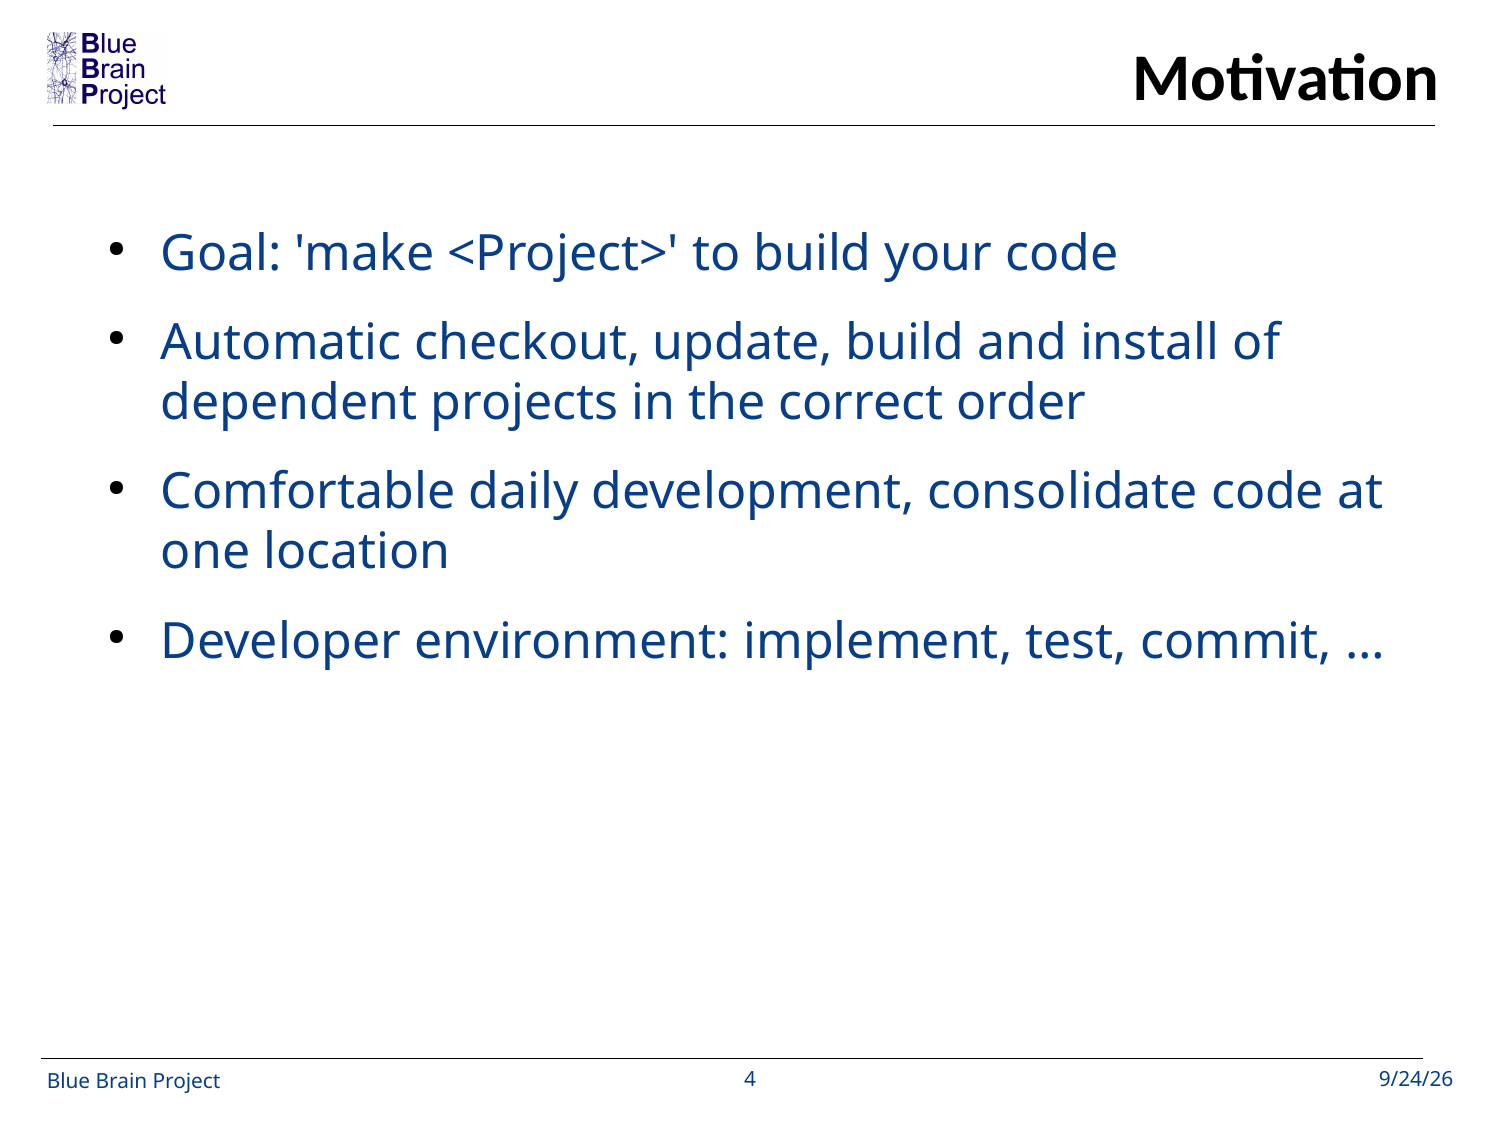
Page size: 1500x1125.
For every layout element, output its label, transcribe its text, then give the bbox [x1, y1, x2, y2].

footer Blue Brain Project [31, 1050, 583, 1111]
picture [47, 29, 104, 114]
slide_number <number> [583, 1050, 917, 1111]
slide_number 6/12/12 [917, 1050, 1469, 1111]
list Goal: 'make <Project>' to build your code Automatic checkout, update, build and install of dependent projects in the correct order Comfortable daily development, consolidate code at one location Developer environment: implement, test, commit, … [75, 212, 1426, 1013]
title Motivation [104, 22, 1455, 126]
